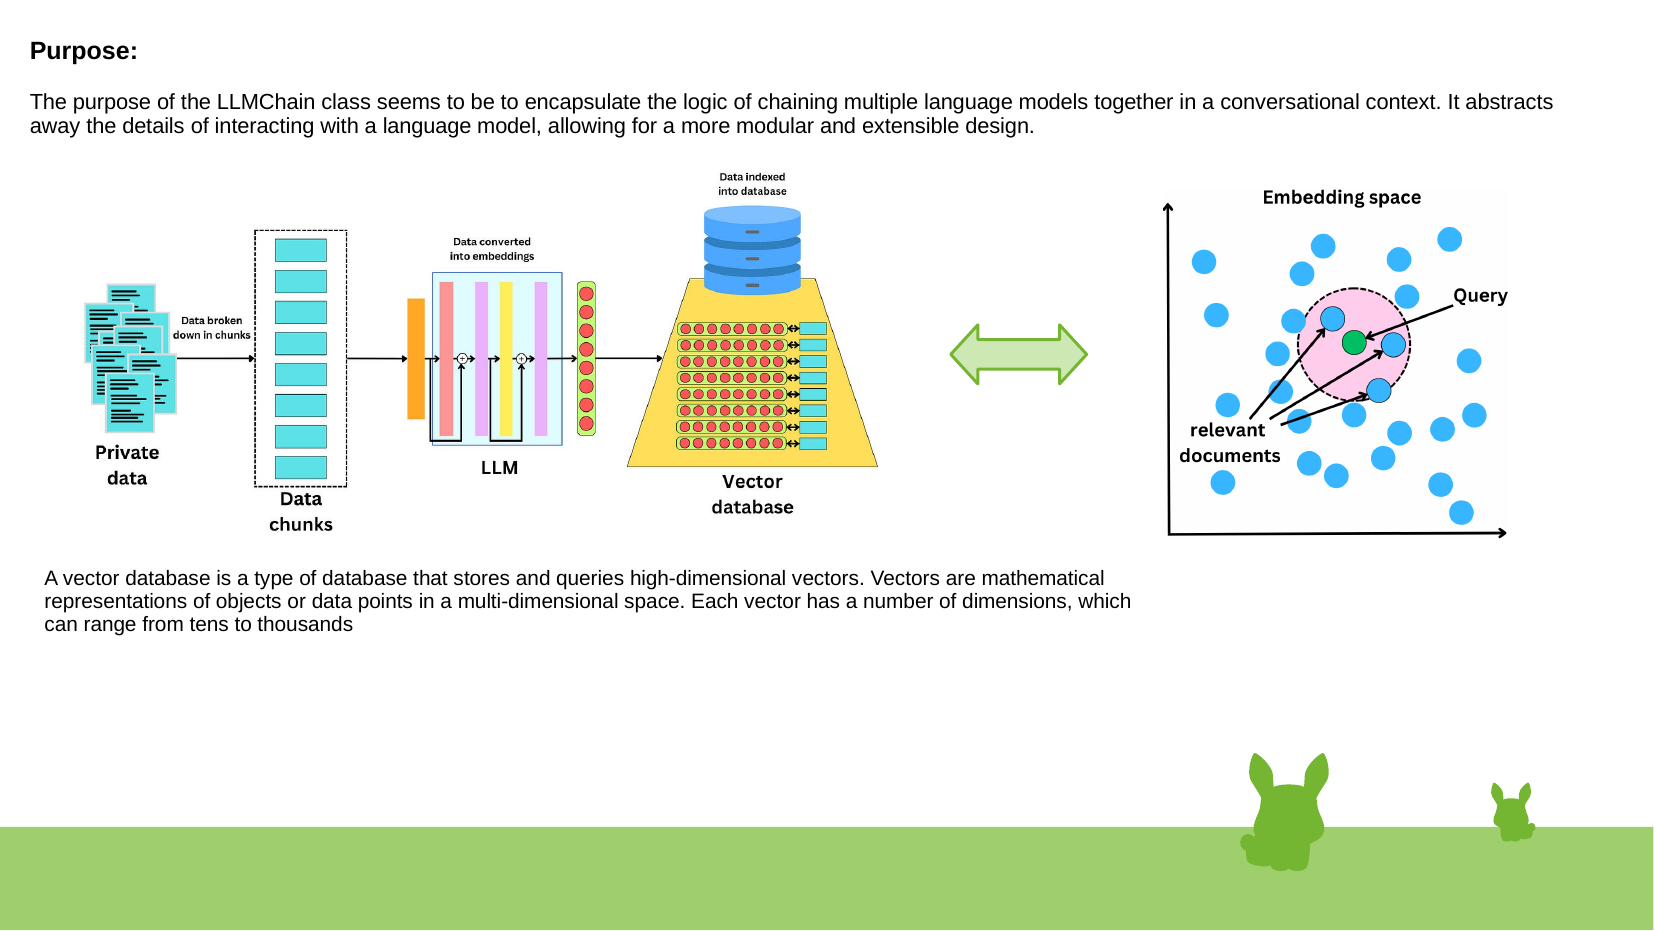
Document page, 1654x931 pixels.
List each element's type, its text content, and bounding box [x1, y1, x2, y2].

text_box Purpose: The purpose of the LLMChain class seems to be to encapsulate the logic of chaining multiple language models together in a conversational context. It abstracts away the details of interacting with a language model, allowing for a more modular and extensible design. [14, 29, 1595, 192]
picture [82, 171, 879, 532]
text_box [950, 324, 1087, 384]
picture [1163, 188, 1509, 539]
text_box A vector database is a type of database that stores and queries high-dimensional vectors. Vectors are mathematical representations of objects or data points in a multi-dimensional space. Each vector has a number of dimensions, which can range from tens to thousands [29, 558, 1170, 680]
